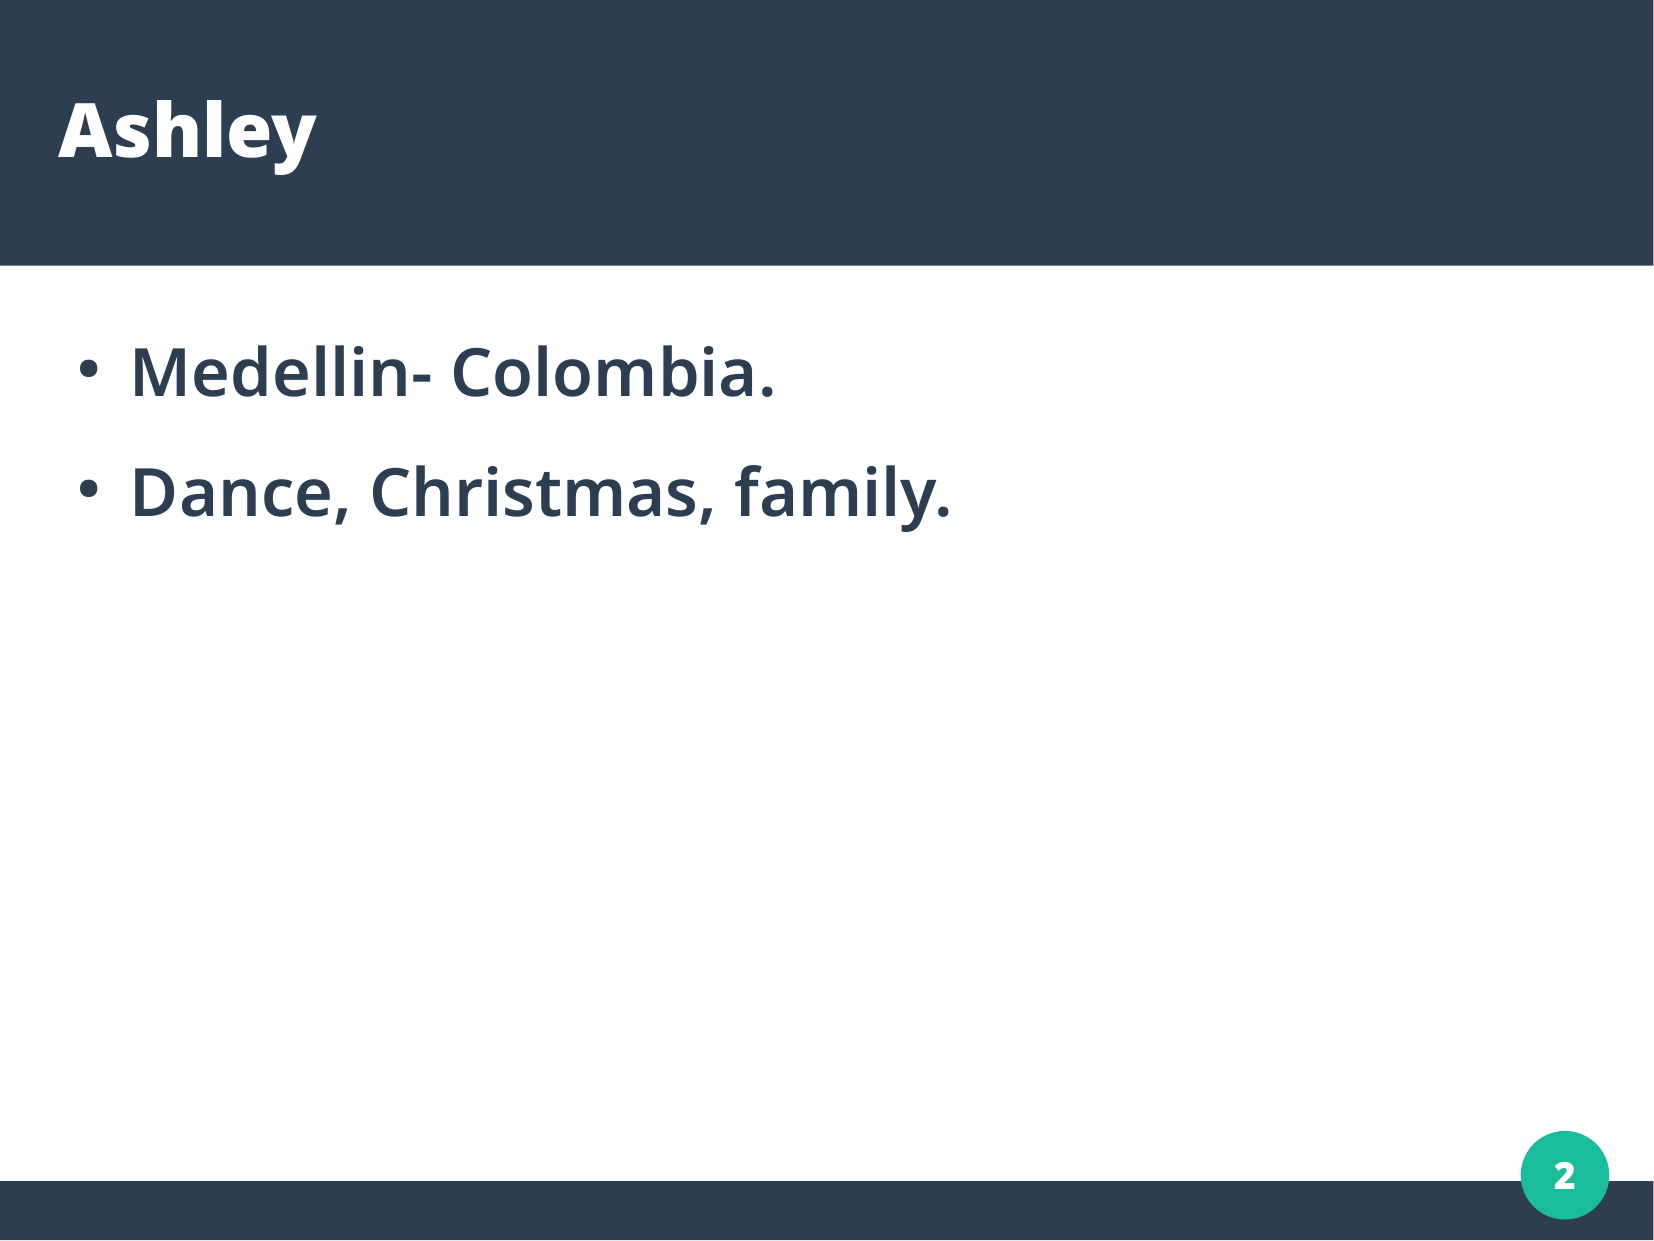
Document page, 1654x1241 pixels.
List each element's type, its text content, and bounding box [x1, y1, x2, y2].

list Medellin- Colombia. Dance, Christmas, family. [59, 324, 1595, 556]
title Ashley [59, 49, 1595, 207]
